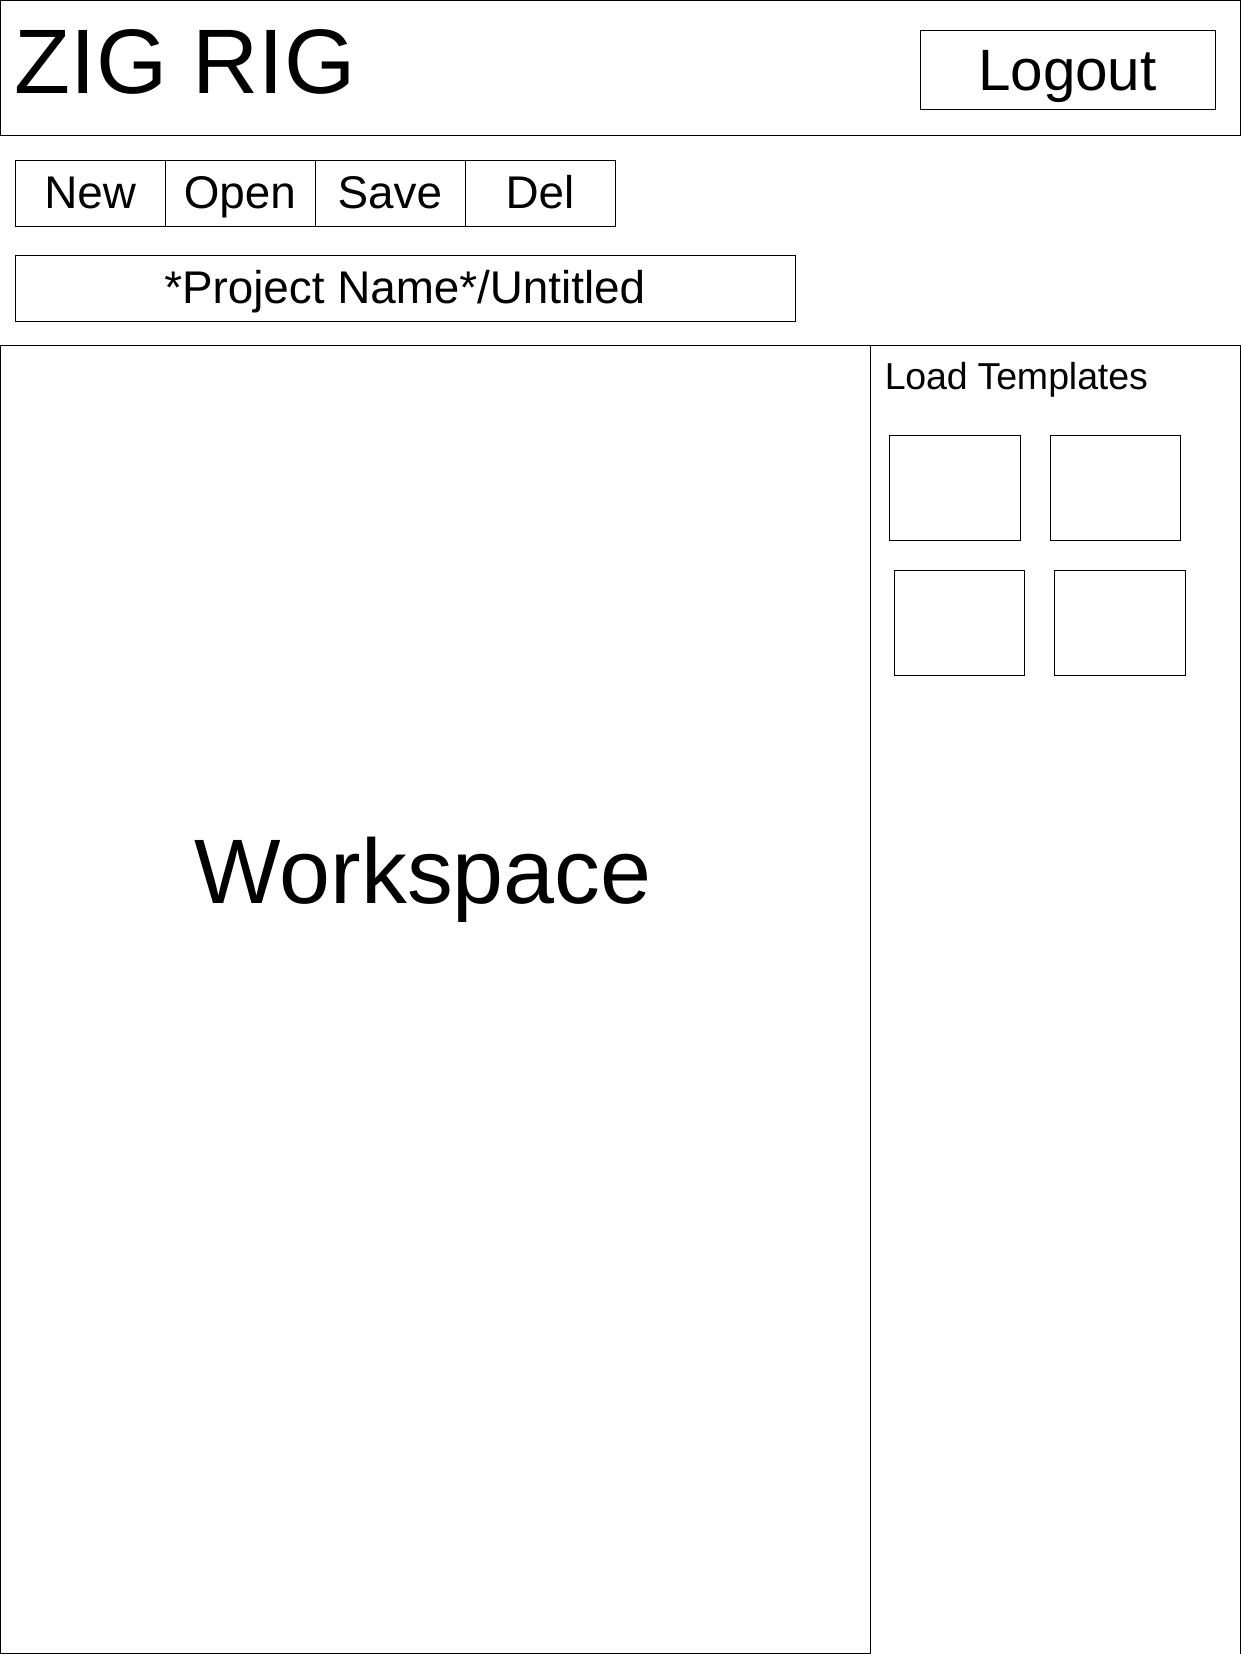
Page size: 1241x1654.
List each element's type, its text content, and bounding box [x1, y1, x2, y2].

text_box Open [165, 160, 315, 227]
text_box [0, 0, 1241, 136]
text_box Load Templates [870, 348, 1231, 481]
text_box Del [466, 160, 616, 227]
text_box Workspace [180, 813, 691, 946]
text_box ZIG RIG [0, 3, 511, 136]
text_box Logout [920, 30, 1216, 110]
text_box *Project Name*/Untitled [15, 255, 796, 322]
text_box Save [315, 160, 466, 227]
text_box [0, 345, 1241, 1654]
text_box New [15, 160, 165, 227]
